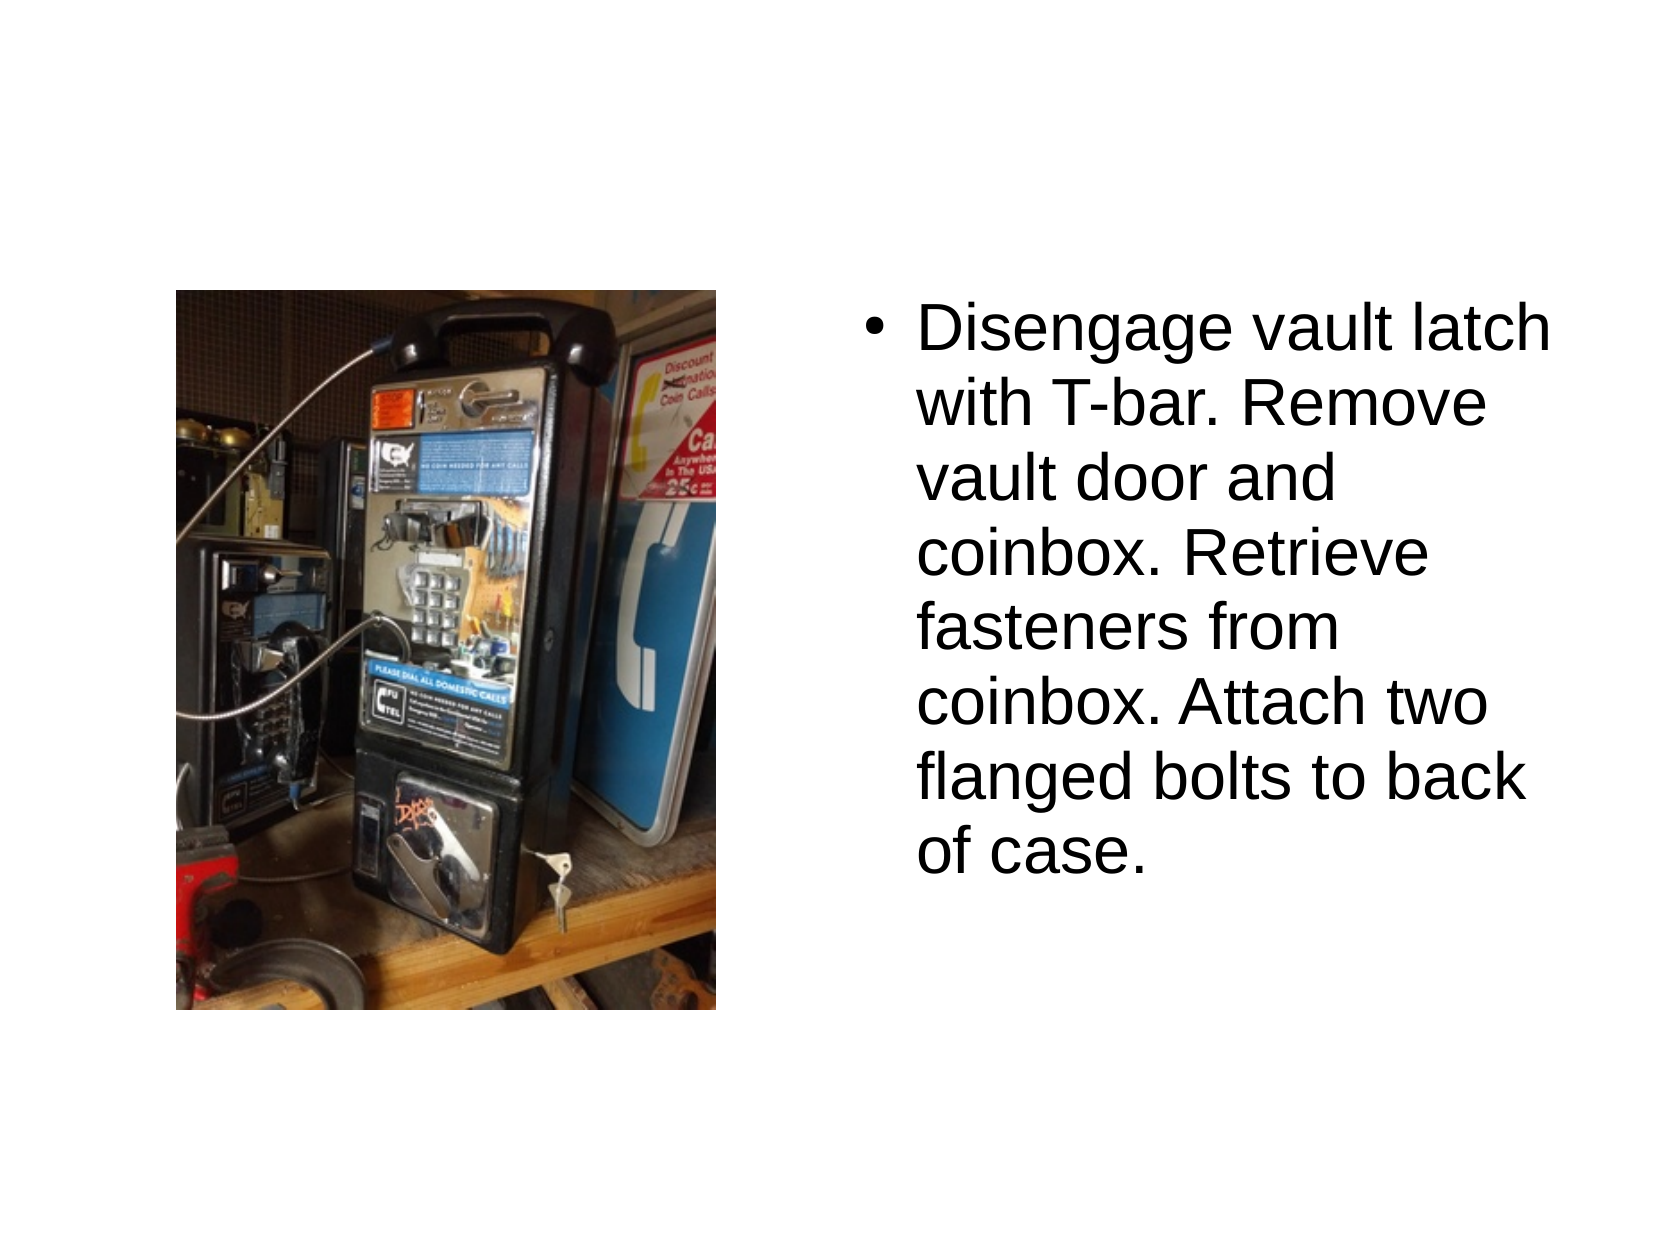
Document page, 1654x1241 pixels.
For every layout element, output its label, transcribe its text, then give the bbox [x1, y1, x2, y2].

list Disengage vault latch with T-bar. Remove vault door and coinbox. Retrieve fasteners from coinbox. Attach two flanged bolts to back of case. [845, 290, 1572, 1010]
picture [176, 290, 716, 1010]
